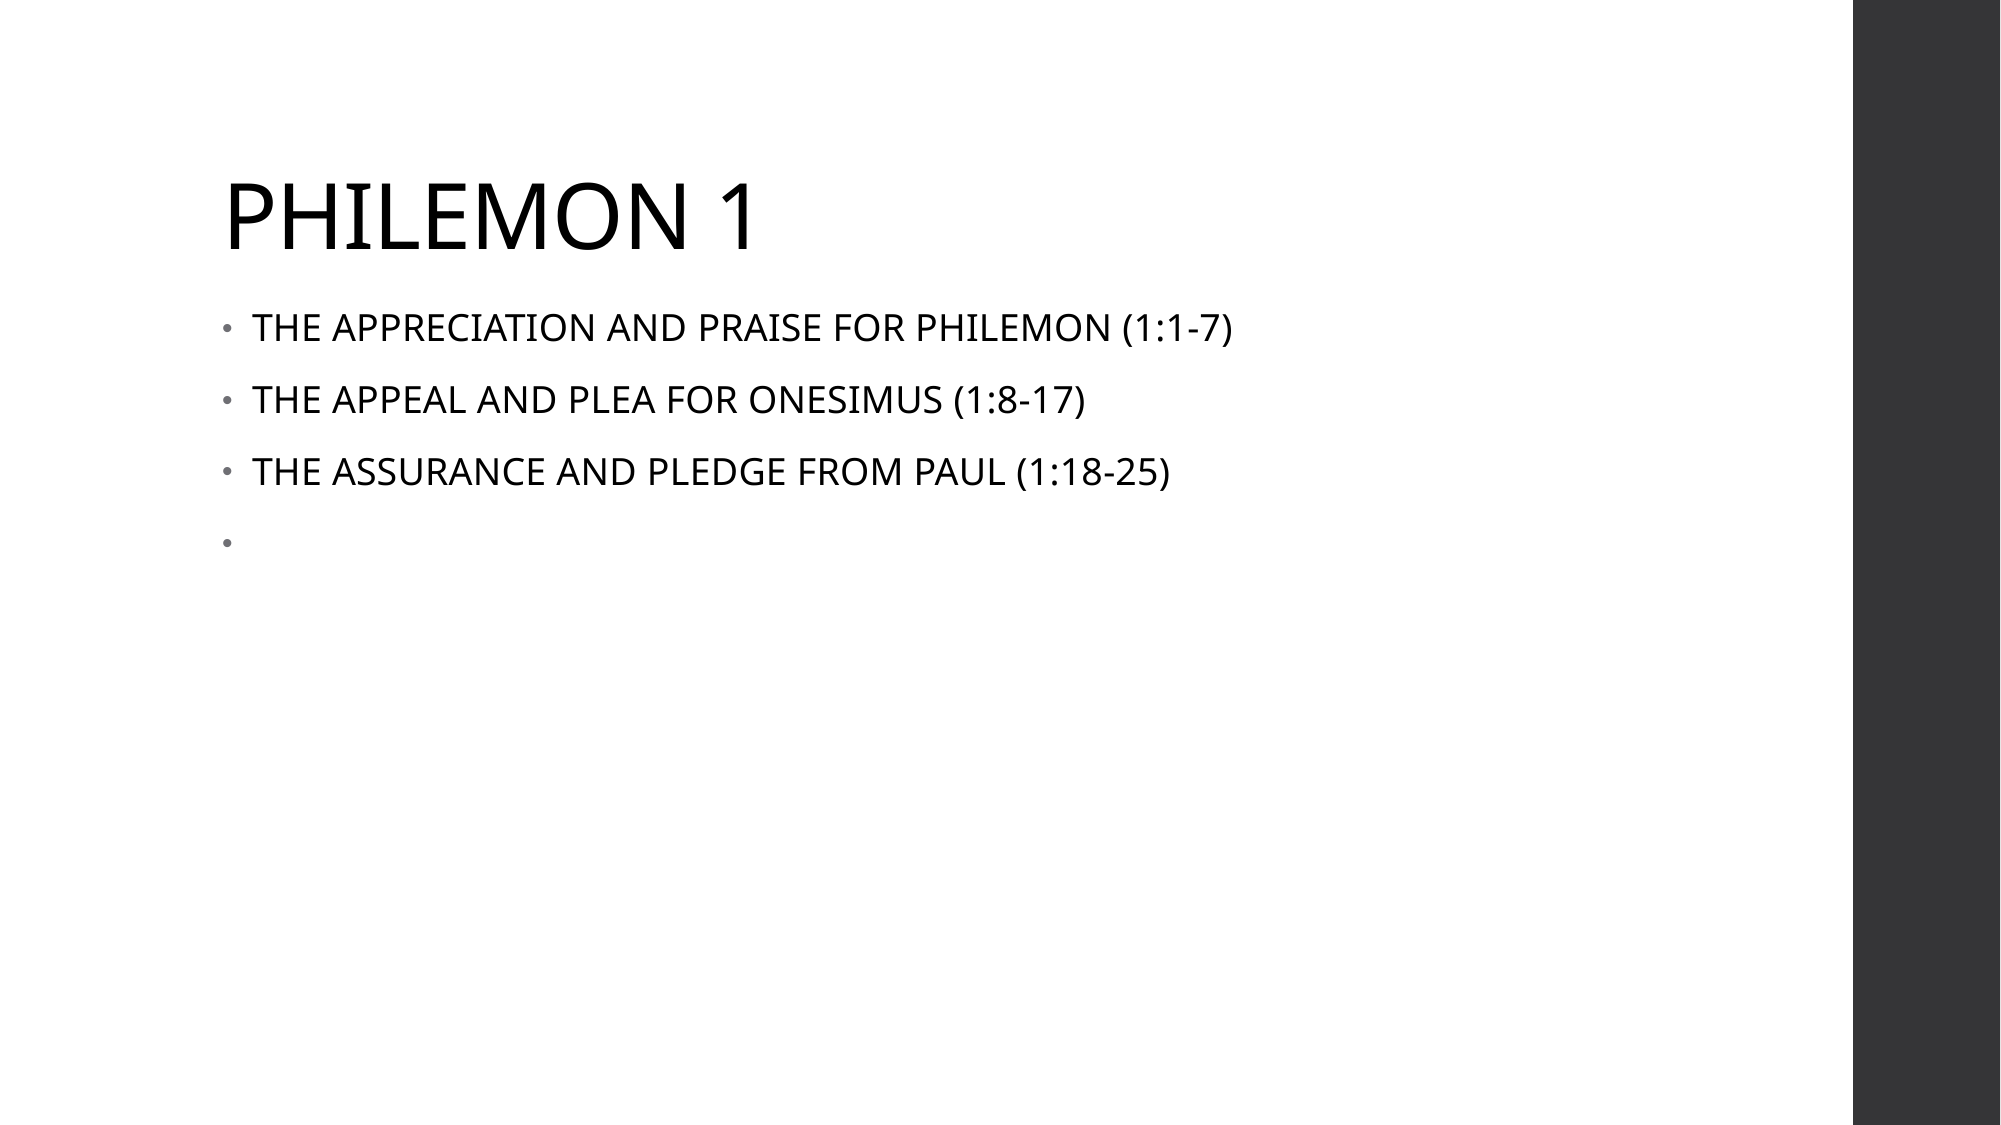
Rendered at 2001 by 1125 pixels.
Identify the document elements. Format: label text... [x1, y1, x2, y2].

title PHILEMON 1 [206, 60, 1797, 278]
list THE APPRECIATION AND PRAISE FOR PHILEMON (1:1-7) THE APPEAL AND PLEA FOR ONESIMUS (1:8-17) THE ASSURANCE AND PLEDGE FROM PAUL (1:18-25) [206, 299, 1617, 1014]
